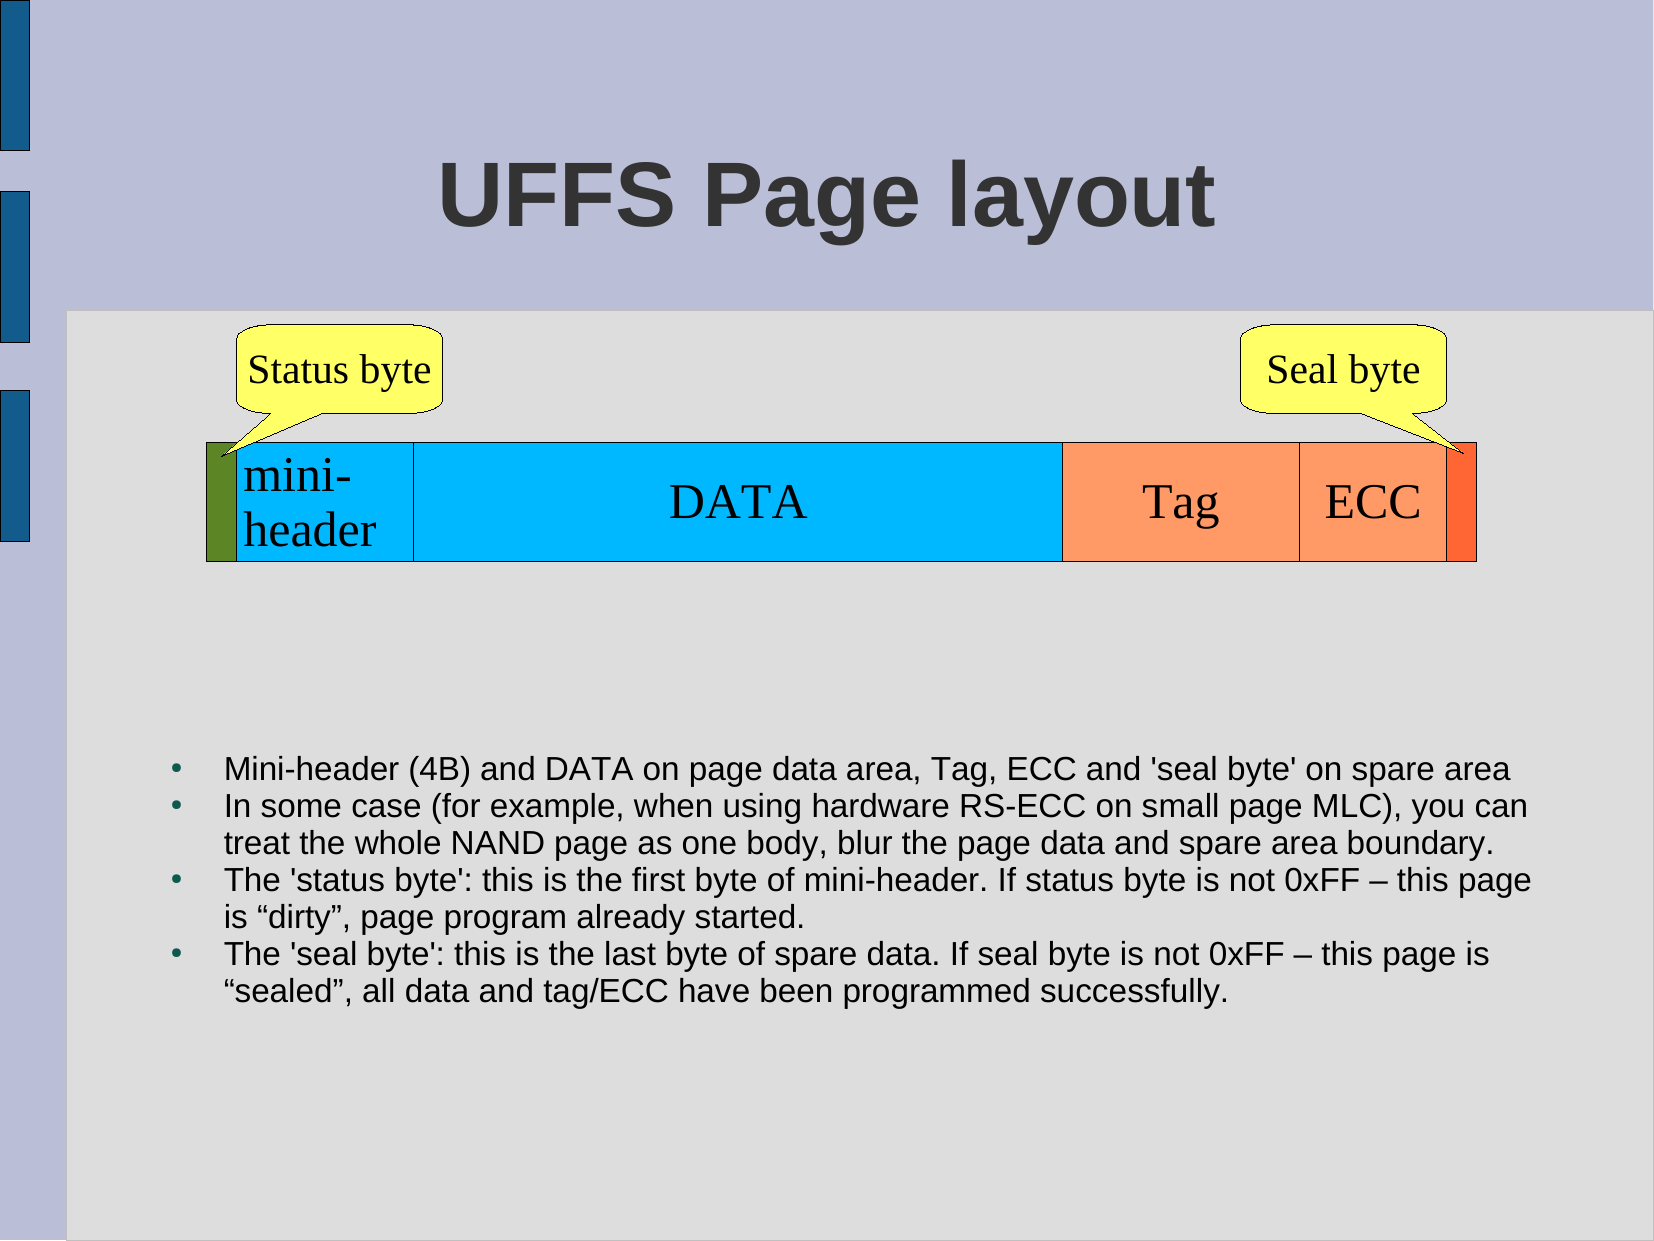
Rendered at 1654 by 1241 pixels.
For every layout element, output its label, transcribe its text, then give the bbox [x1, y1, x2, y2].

text_box mini- header [237, 442, 413, 562]
text_box DATA [413, 442, 1062, 562]
text_box Seal byte [1240, 324, 1464, 454]
list Mini-header (4B) and DATA on page data area, Tag, ECC and 'seal byte' on spare area In some case (for example, when using hardware RS-ECC on small page MLC), you can treat the whole NAND page as one body, blur the page data and spare area boundary. The 'status byte': this is the first byte of mini-header. If status byte is not 0xFF – this page is “dirty”, page program already started. The 'seal byte': this is the last byte of spare data. If seal byte is not 0xFF – this page is “sealed”, all data and tag/ECC have been programmed successfully. [152, 750, 1565, 1011]
text_box ECC [1299, 442, 1446, 562]
text_box [206, 442, 237, 562]
title UFFS Page layout [121, 91, 1534, 299]
text_box Tag [1062, 442, 1299, 562]
text_box [1446, 442, 1477, 562]
text_box Status byte [221, 324, 443, 457]
